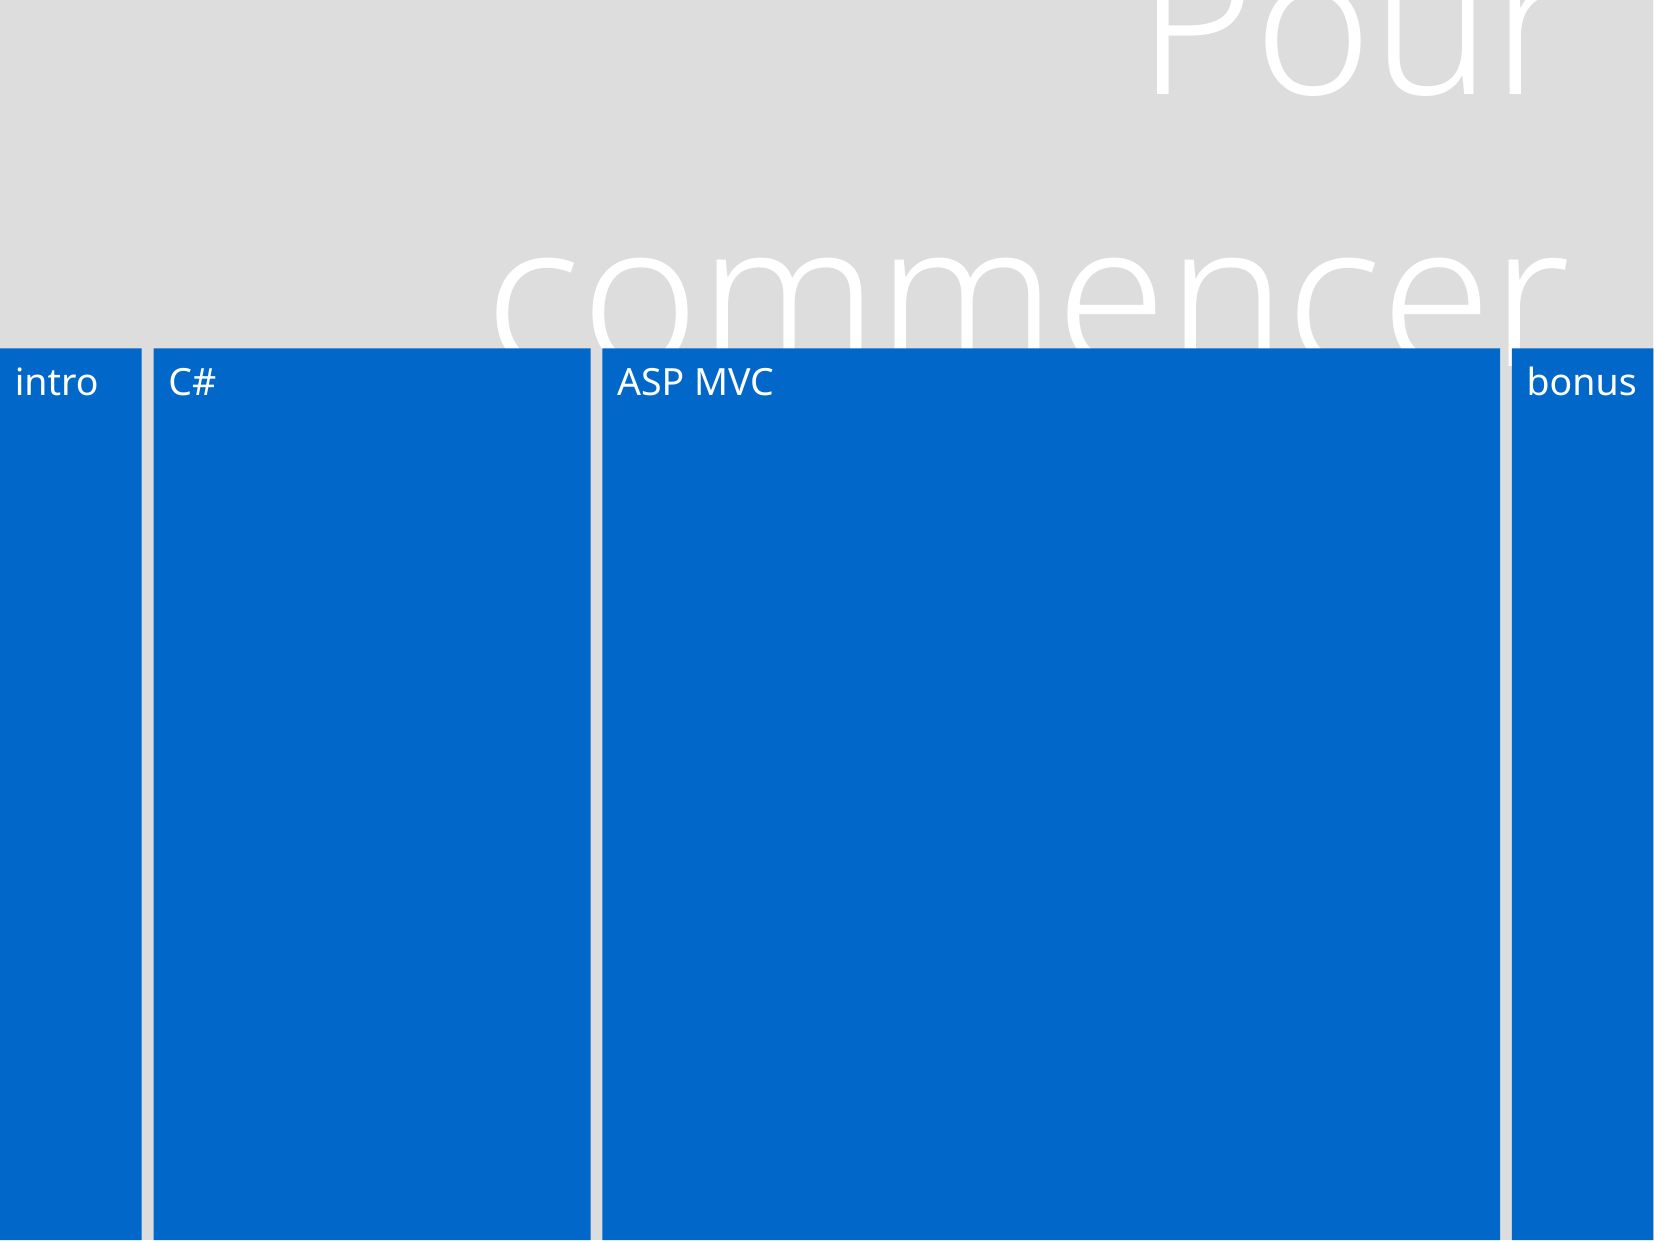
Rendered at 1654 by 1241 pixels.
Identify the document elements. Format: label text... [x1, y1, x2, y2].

text_box bonus [1511, 348, 1654, 1241]
text_box intro [0, 348, 142, 1241]
text_box ASP MVC [602, 348, 1501, 1241]
text_box C# [153, 348, 591, 1241]
title Pour commencer [82, 0, 1571, 420]
